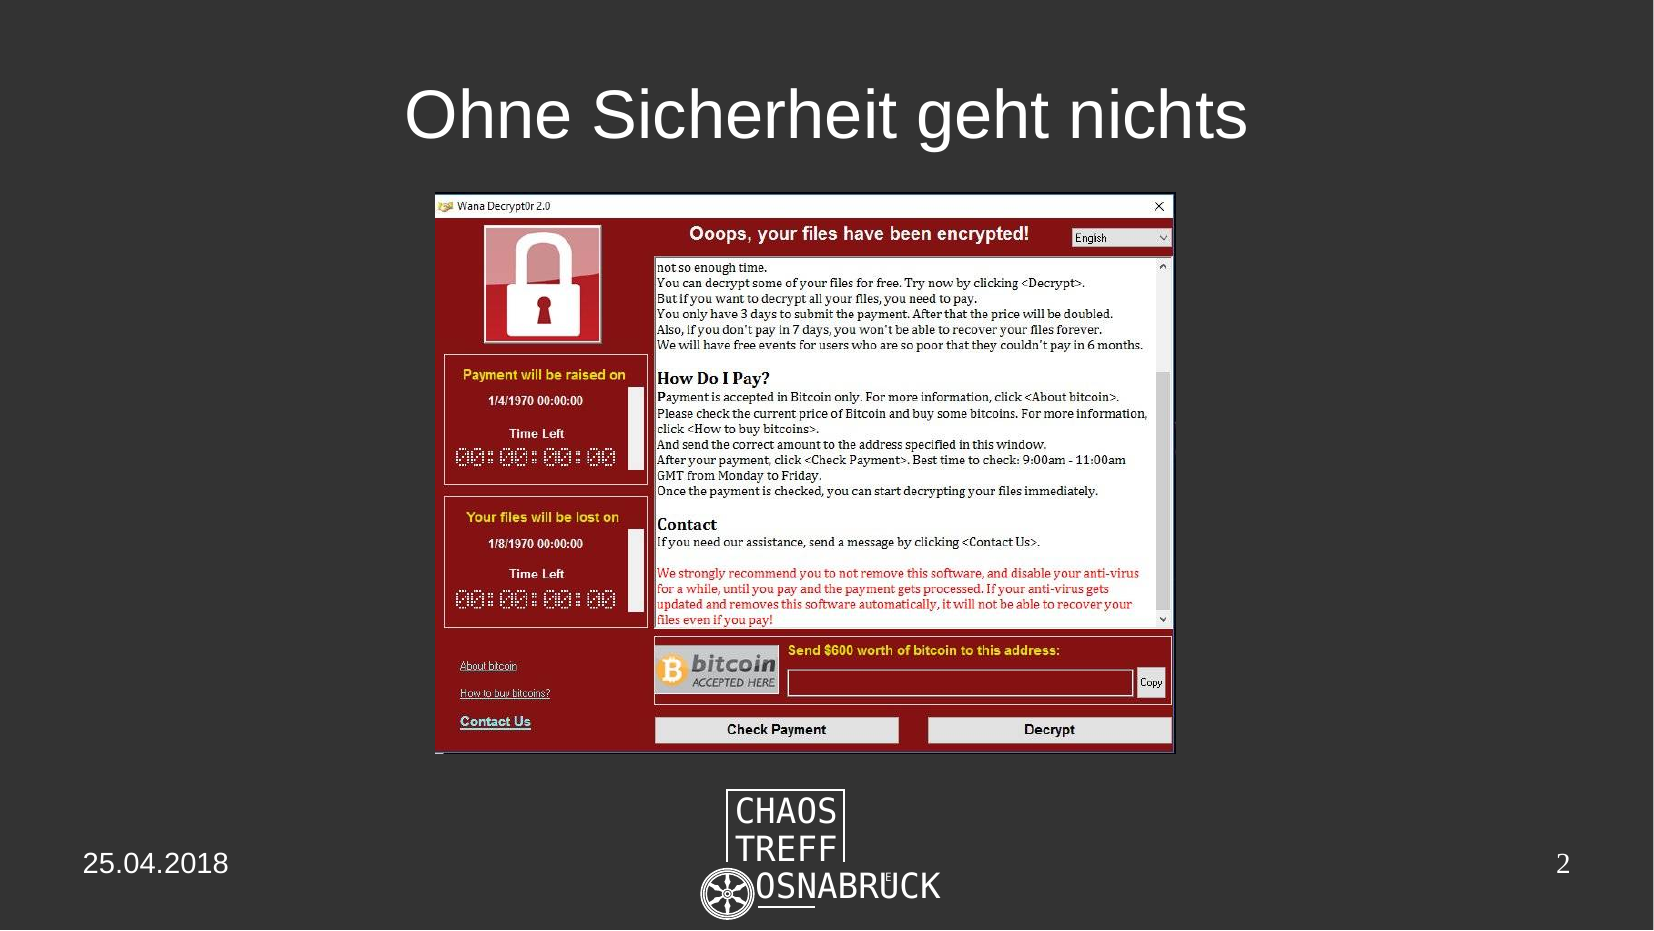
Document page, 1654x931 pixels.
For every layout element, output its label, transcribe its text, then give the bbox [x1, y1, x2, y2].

title Ohne Sicherheit geht nichts [82, 37, 1571, 193]
picture [435, 192, 1176, 754]
